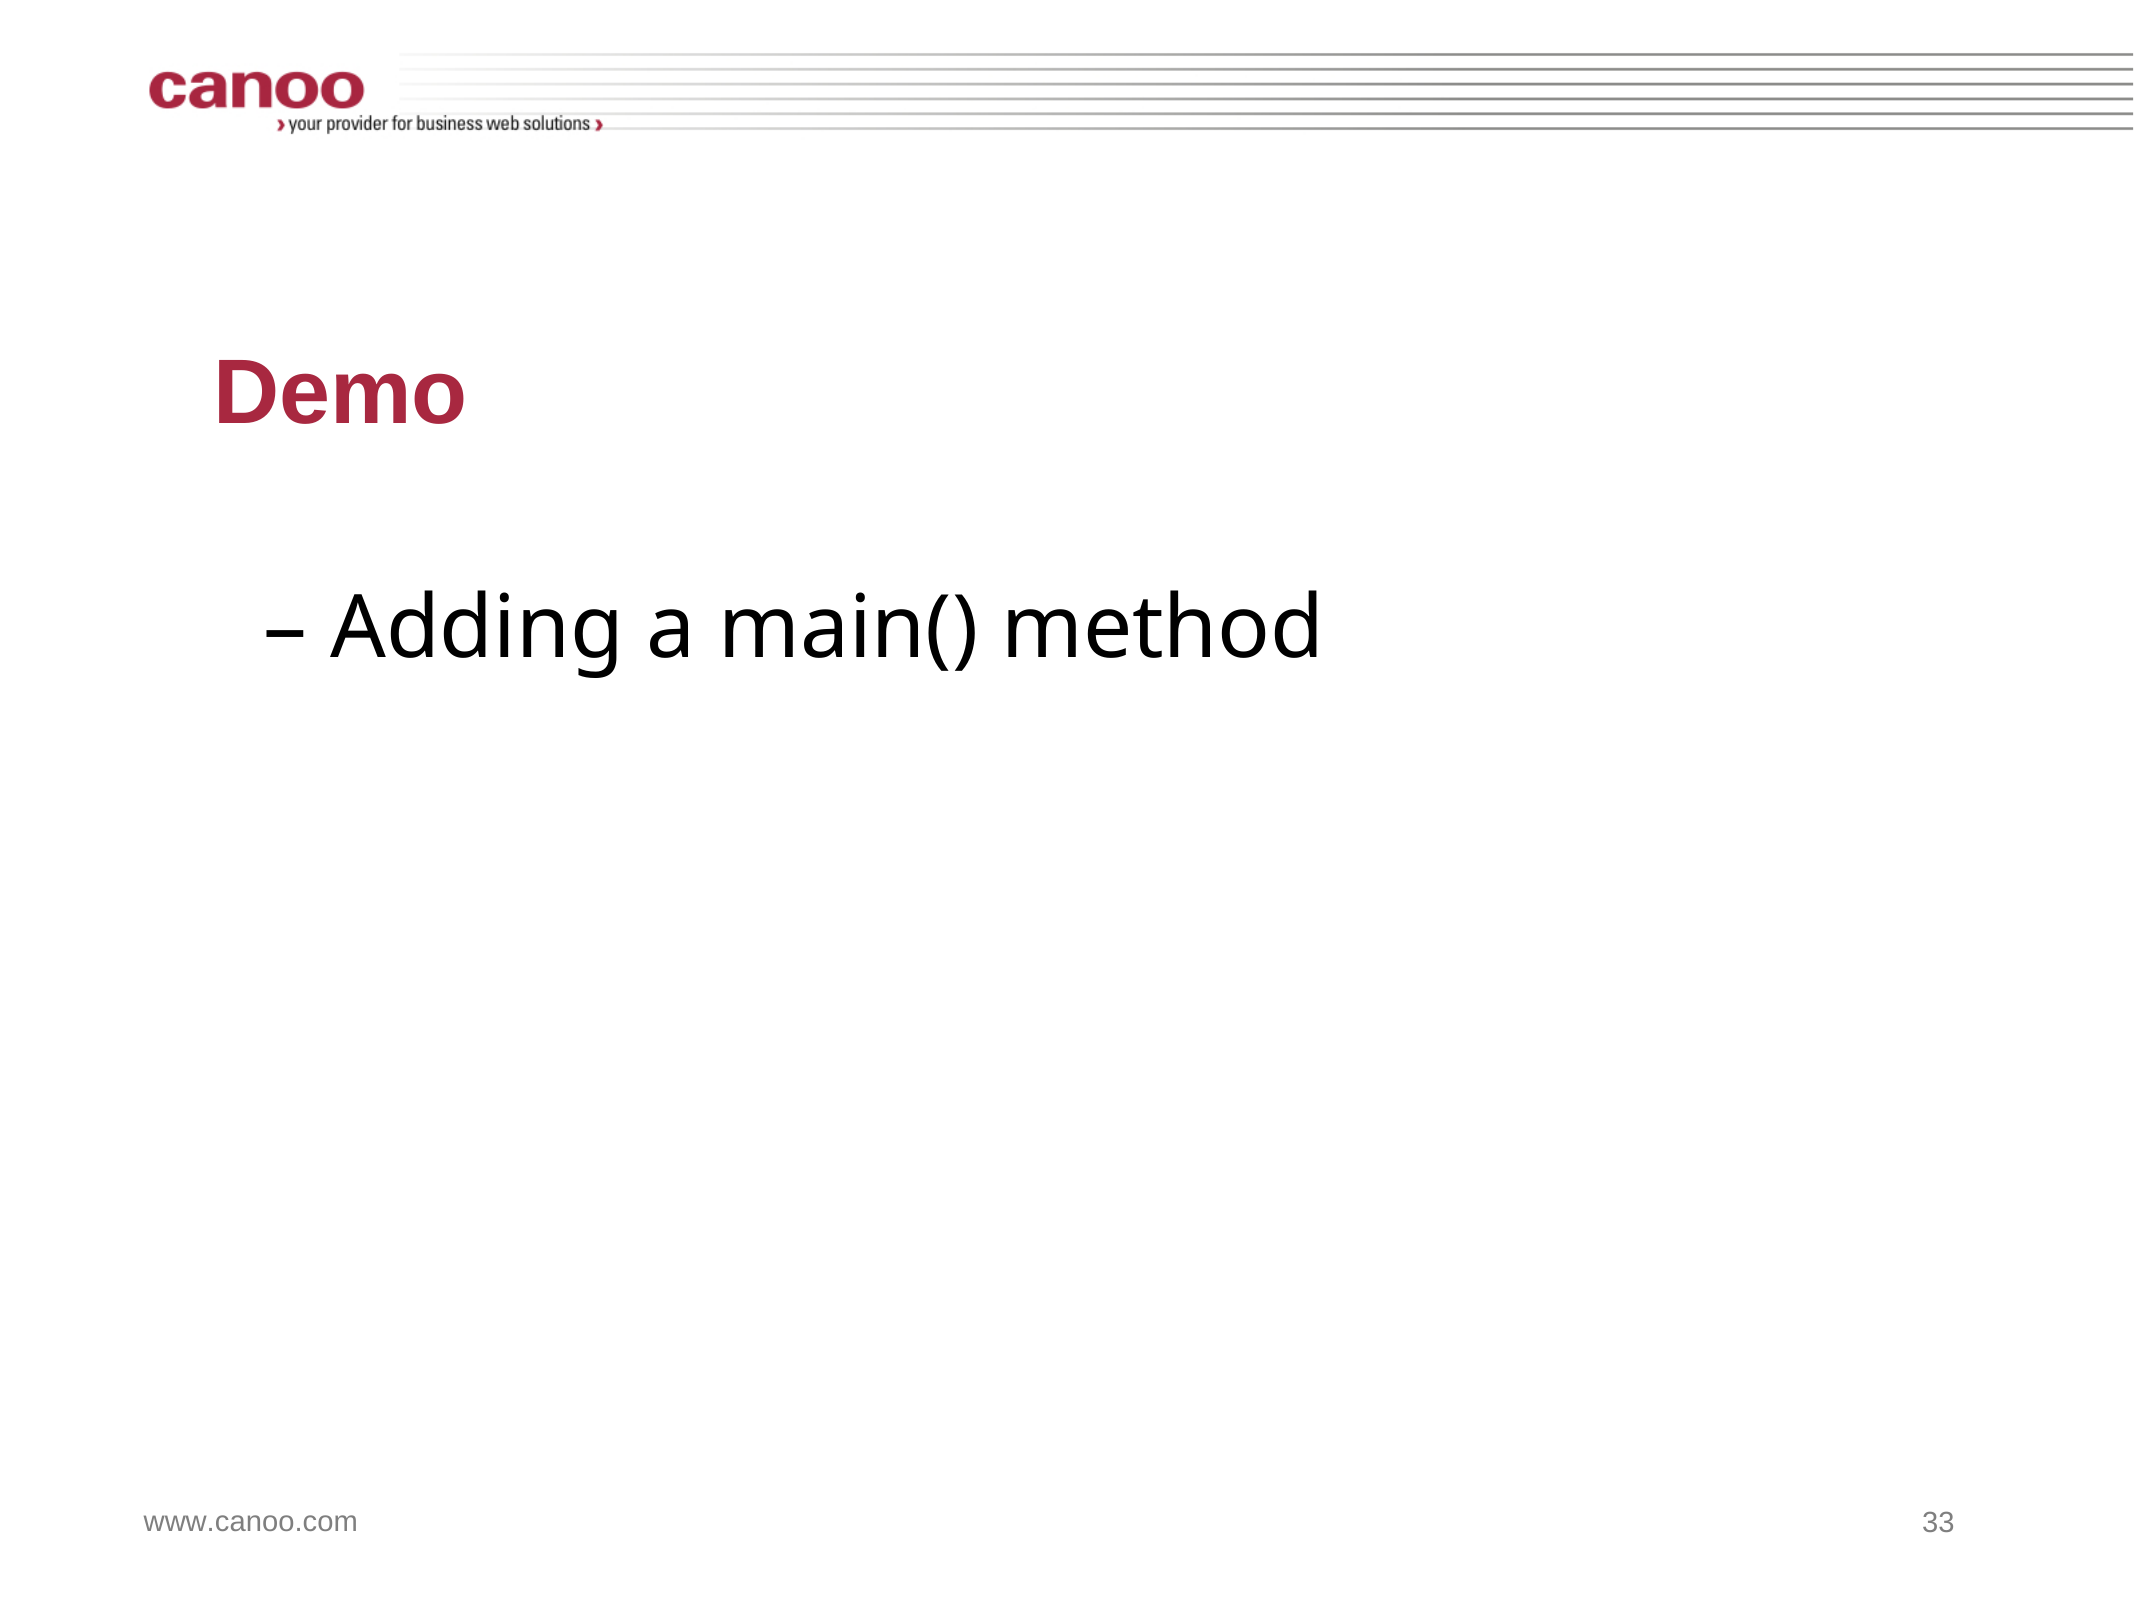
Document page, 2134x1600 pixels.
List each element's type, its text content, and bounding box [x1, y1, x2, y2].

picture [0, 21, 2134, 188]
text_box <number> [1912, 1495, 1965, 1546]
text_box – Adding a main() method [100, 562, 1488, 683]
title Demo [204, 220, 2020, 451]
